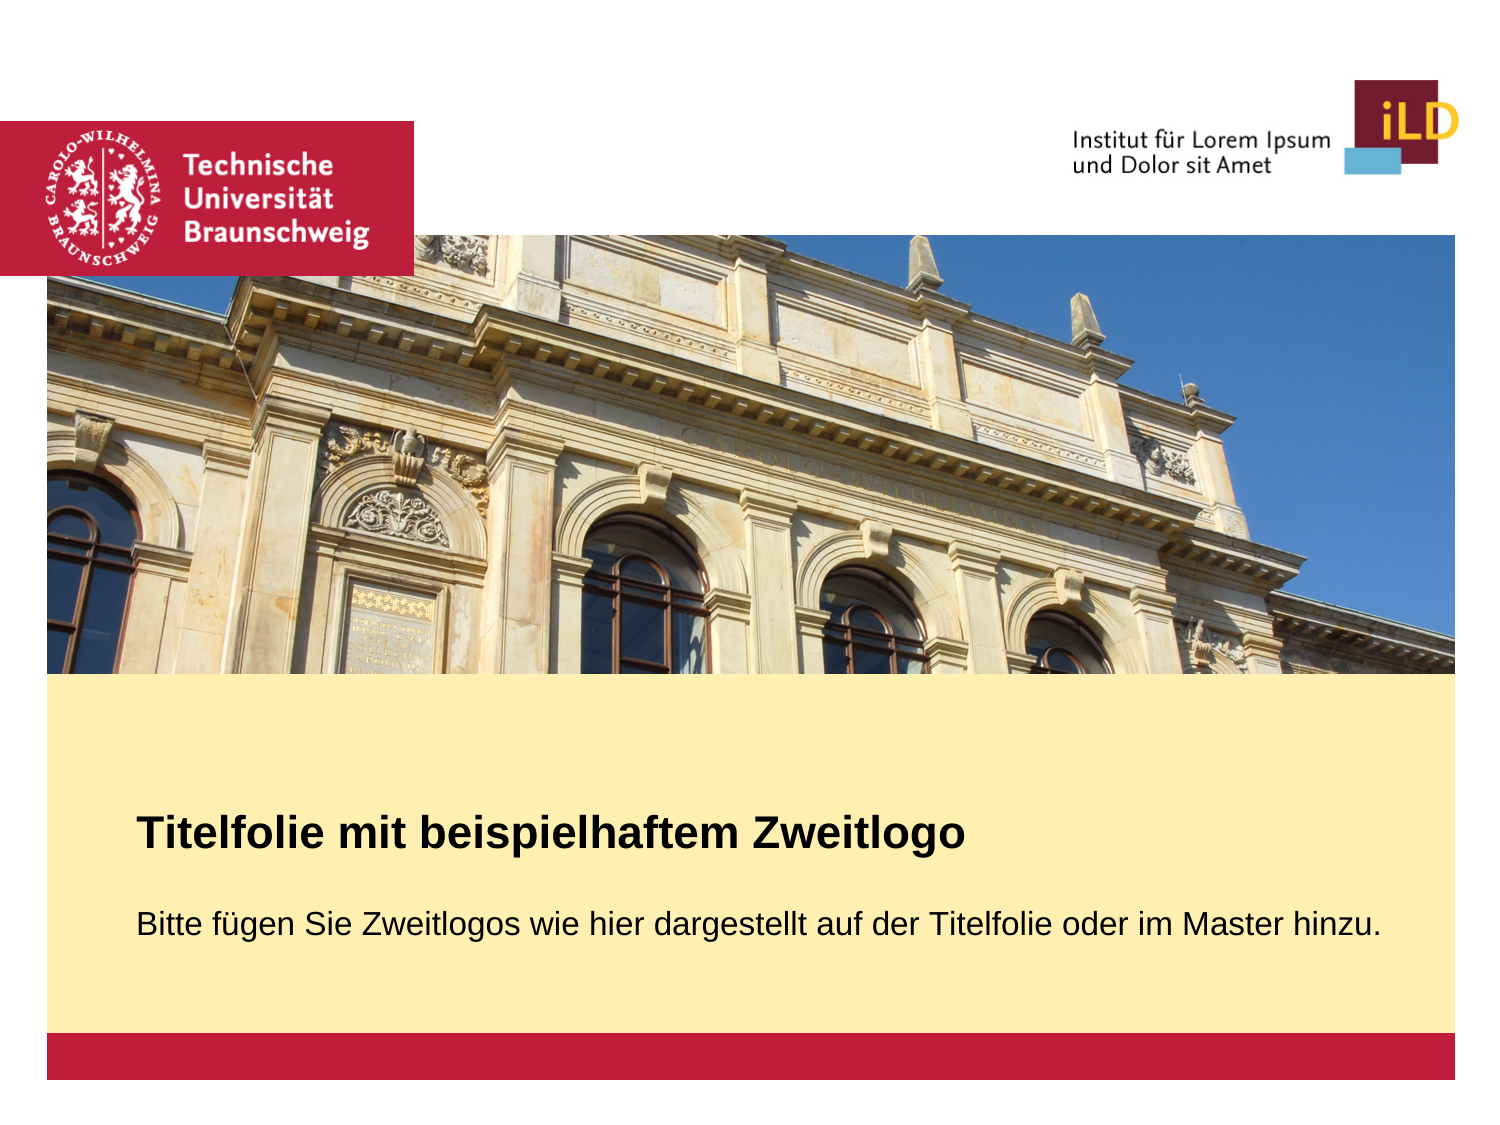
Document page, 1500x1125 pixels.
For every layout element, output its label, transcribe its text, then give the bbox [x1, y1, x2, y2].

picture [1060, 67, 1459, 186]
title Titelfolie mit beispielhaftem Zweitlogo [136, 714, 1412, 858]
subtitle Bitte fügen Sie Zweitlogos wie hier dargestellt auf der Titelfolie oder im Master hinzu. [136, 902, 1407, 957]
